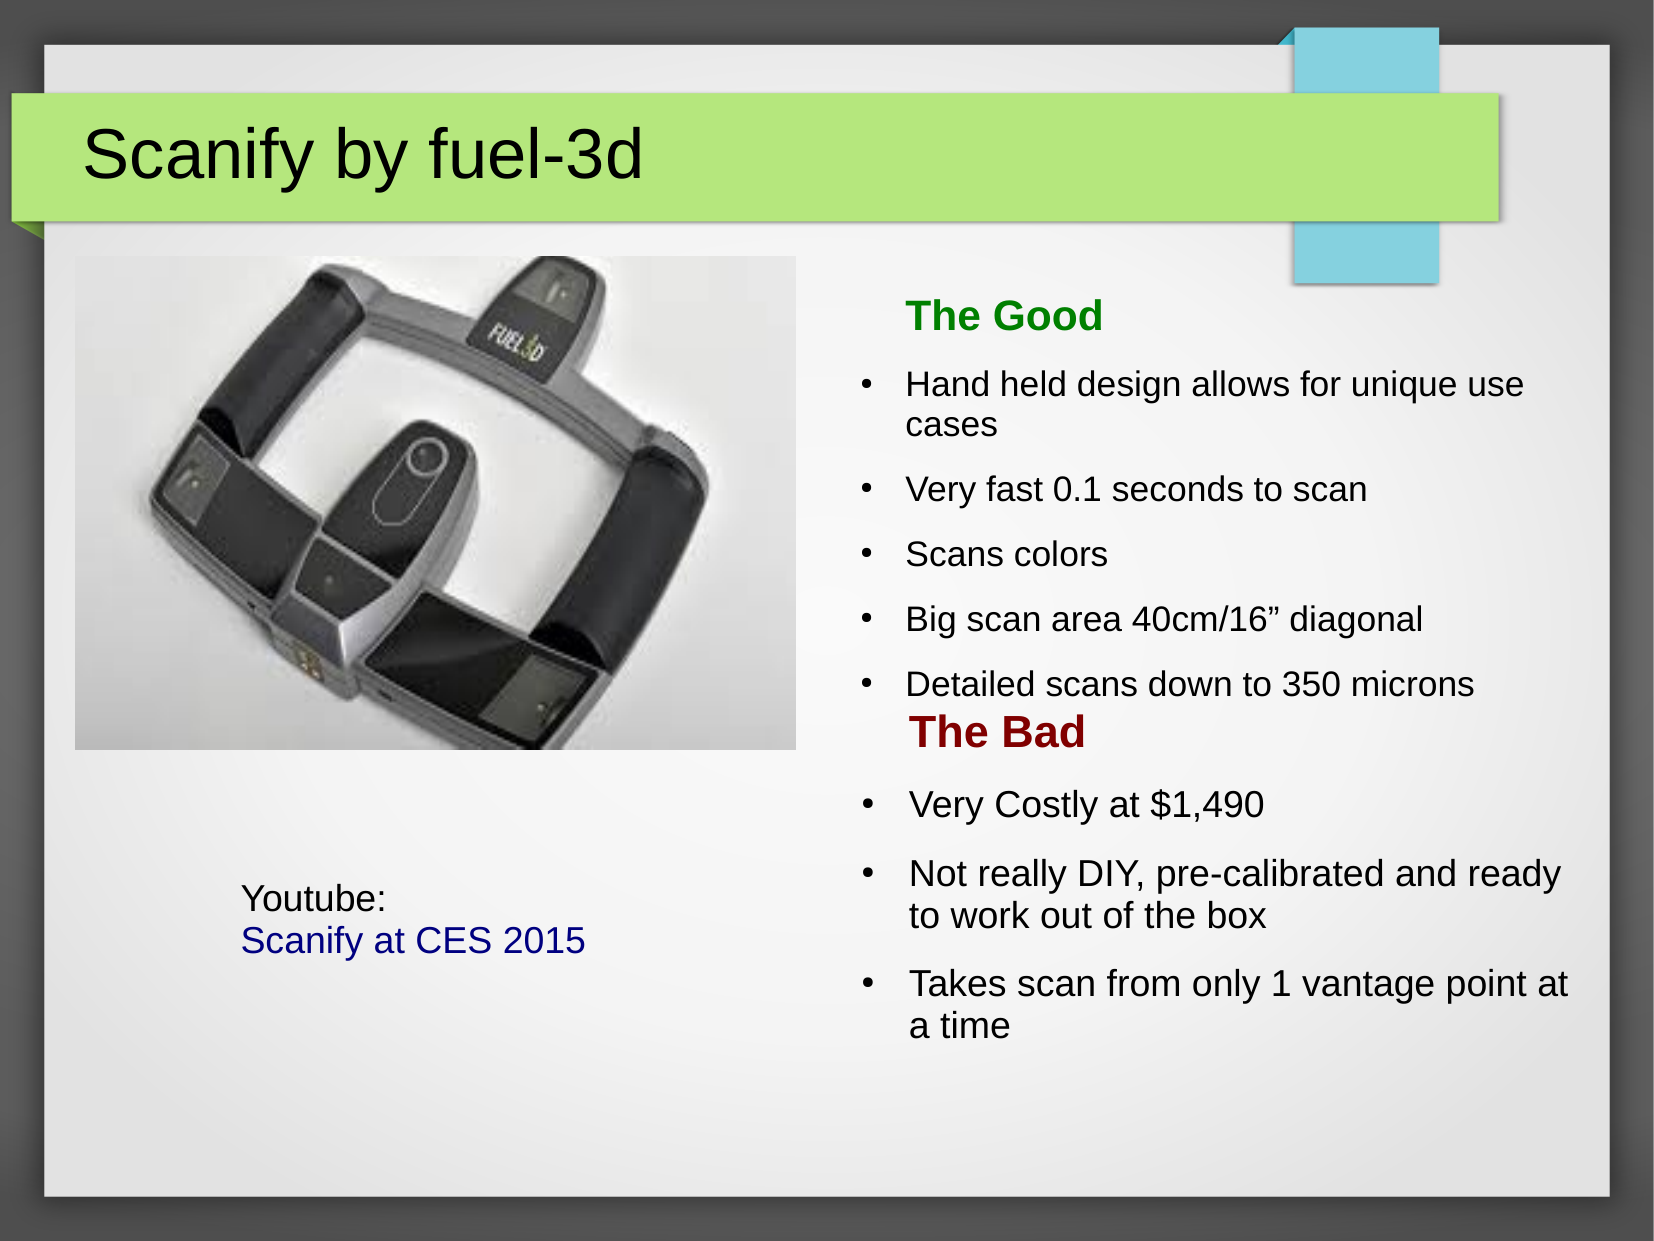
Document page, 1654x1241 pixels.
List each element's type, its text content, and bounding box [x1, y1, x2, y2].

list The Good Hand held design allows for unique use cases Very fast 0.1 seconds to scan Scans colors Big scan area 40cm/16” diagonal Detailed scans down to 350 microns [845, 292, 1591, 706]
text_box Youtube: Scanify at CES 2015 [225, 870, 631, 969]
list The Bad Very Costly at $1,490 Not really DIY, pre-calibrated and ready to work out of the box Takes scan from only 1 vantage point at a time [845, 706, 1572, 1051]
picture [0, 0, 1654, 1241]
title Scanify by fuel-3d [82, 94, 1264, 213]
